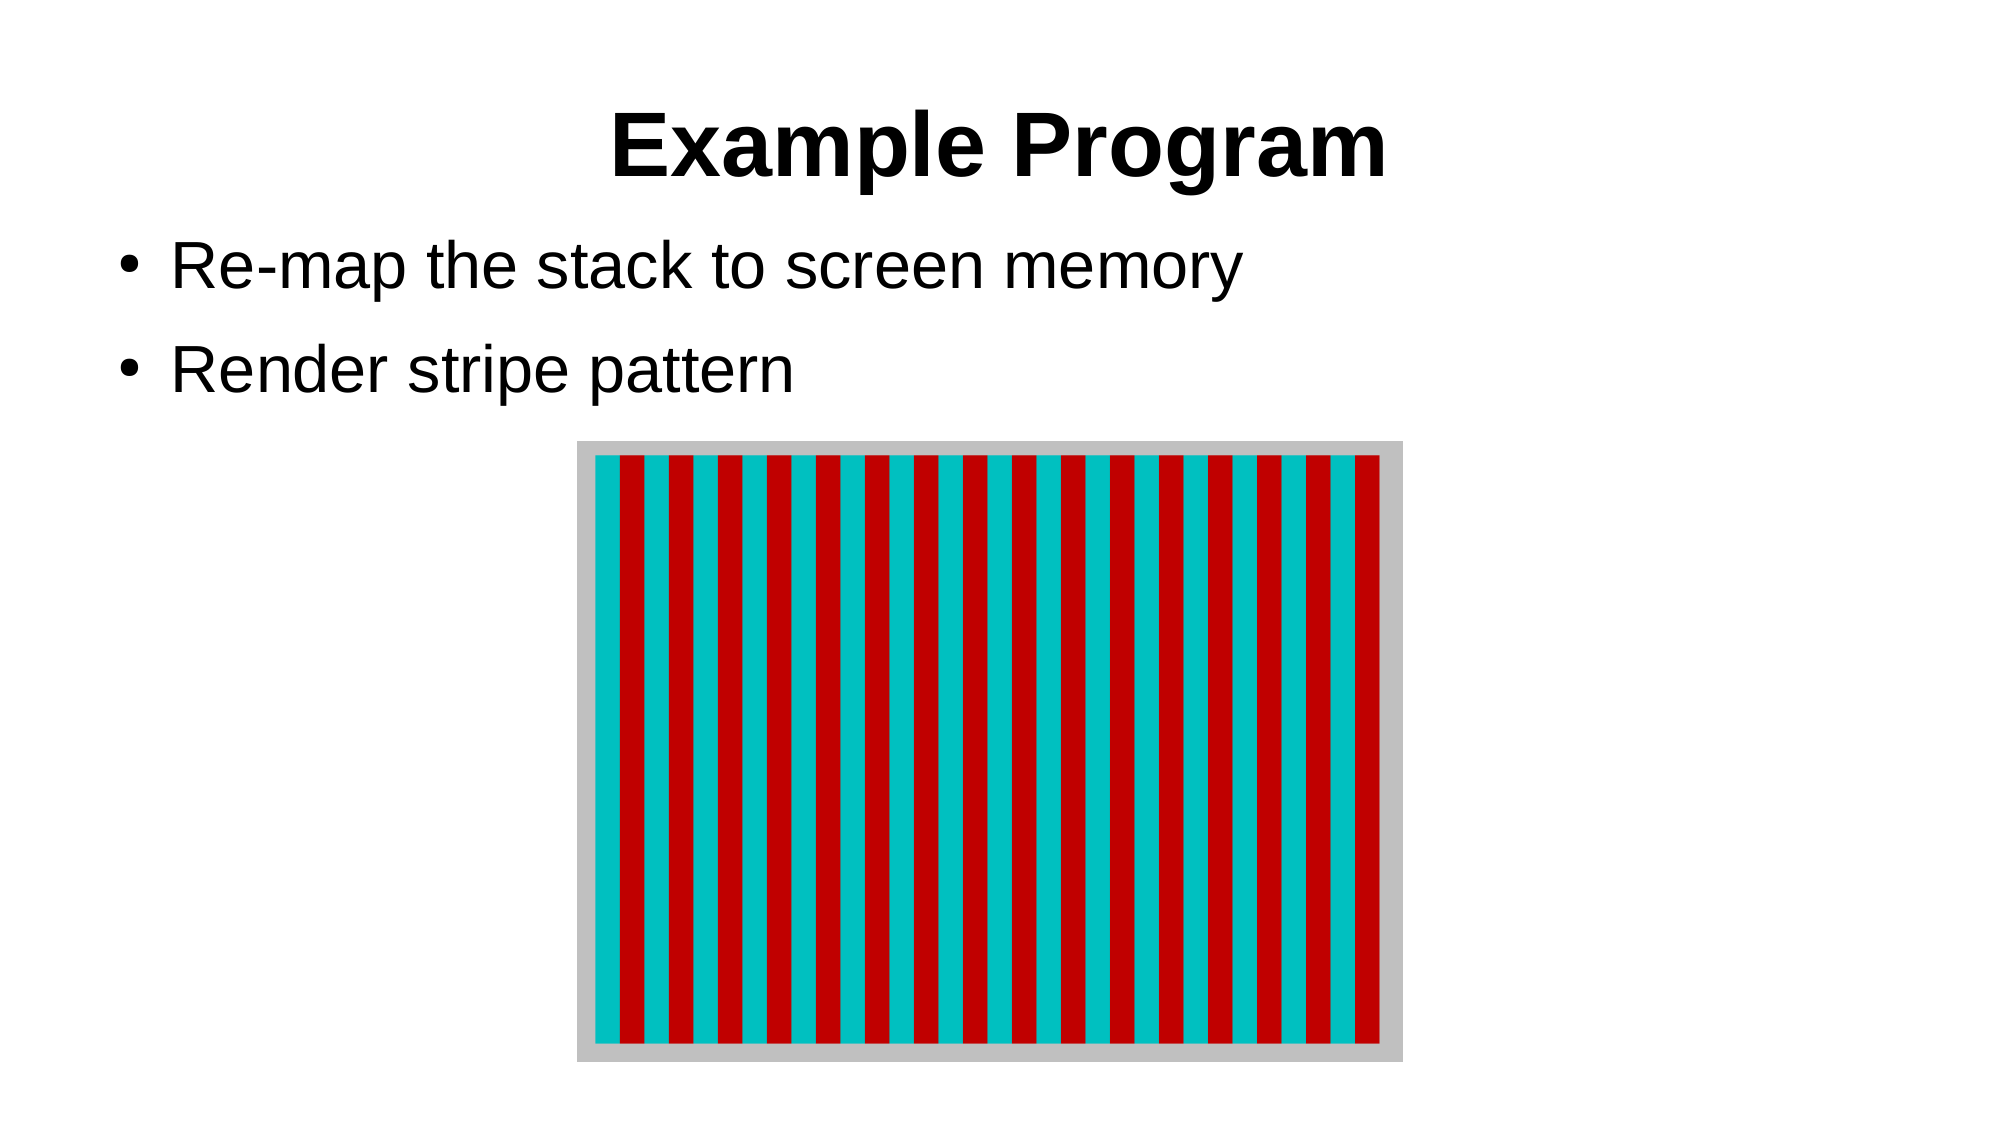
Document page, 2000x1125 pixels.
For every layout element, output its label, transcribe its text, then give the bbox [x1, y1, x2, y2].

picture [577, 441, 1403, 1062]
list Re-map the stack to screen memory Render stripe pattern [99, 227, 1900, 1075]
title Example Program [137, 36, 1862, 227]
